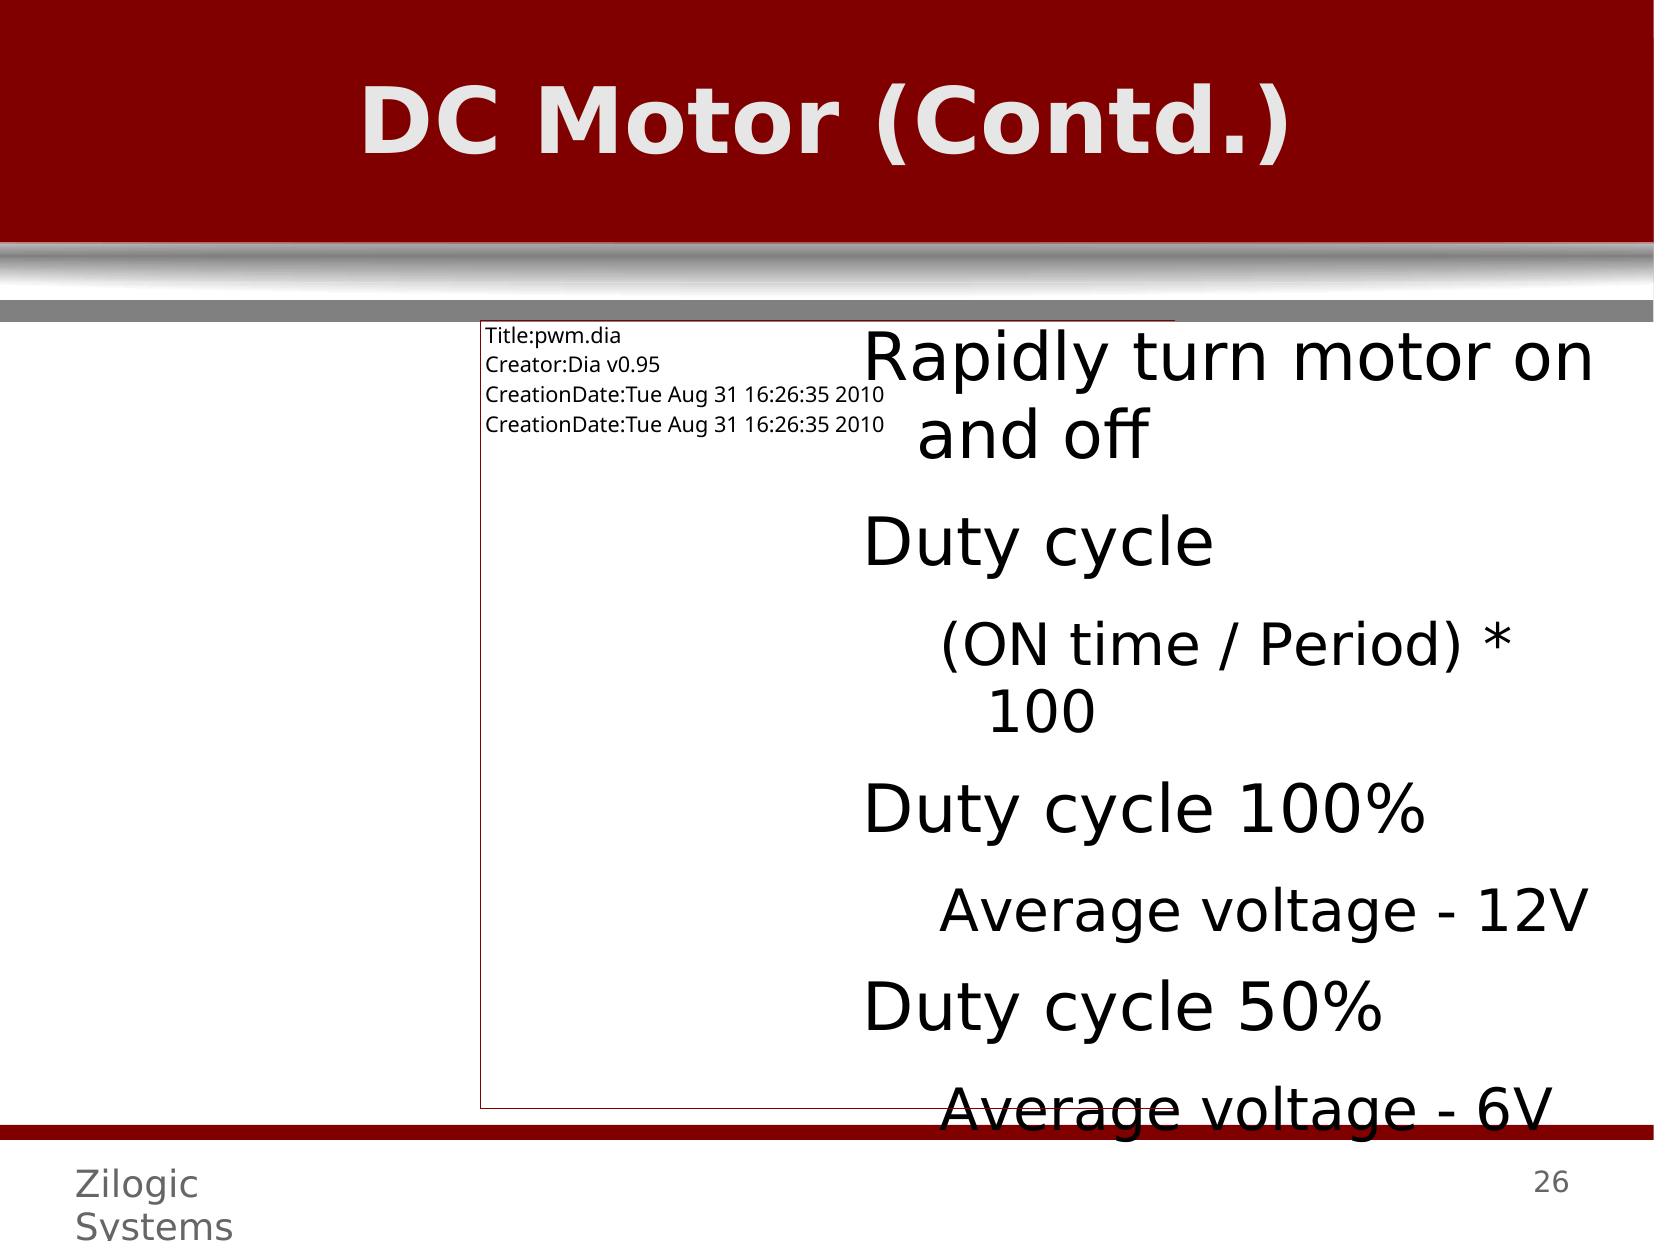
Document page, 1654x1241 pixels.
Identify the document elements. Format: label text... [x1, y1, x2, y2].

title DC Motor (Contd.) [82, 18, 1571, 226]
picture [82, 321, 809, 1106]
list Rapidly turn motor on and off Duty cycle (ON time / Period) * 100 Duty cycle 100% Average voltage - 12V Duty cycle 50% Average voltage - 6V [845, 318, 1625, 1109]
